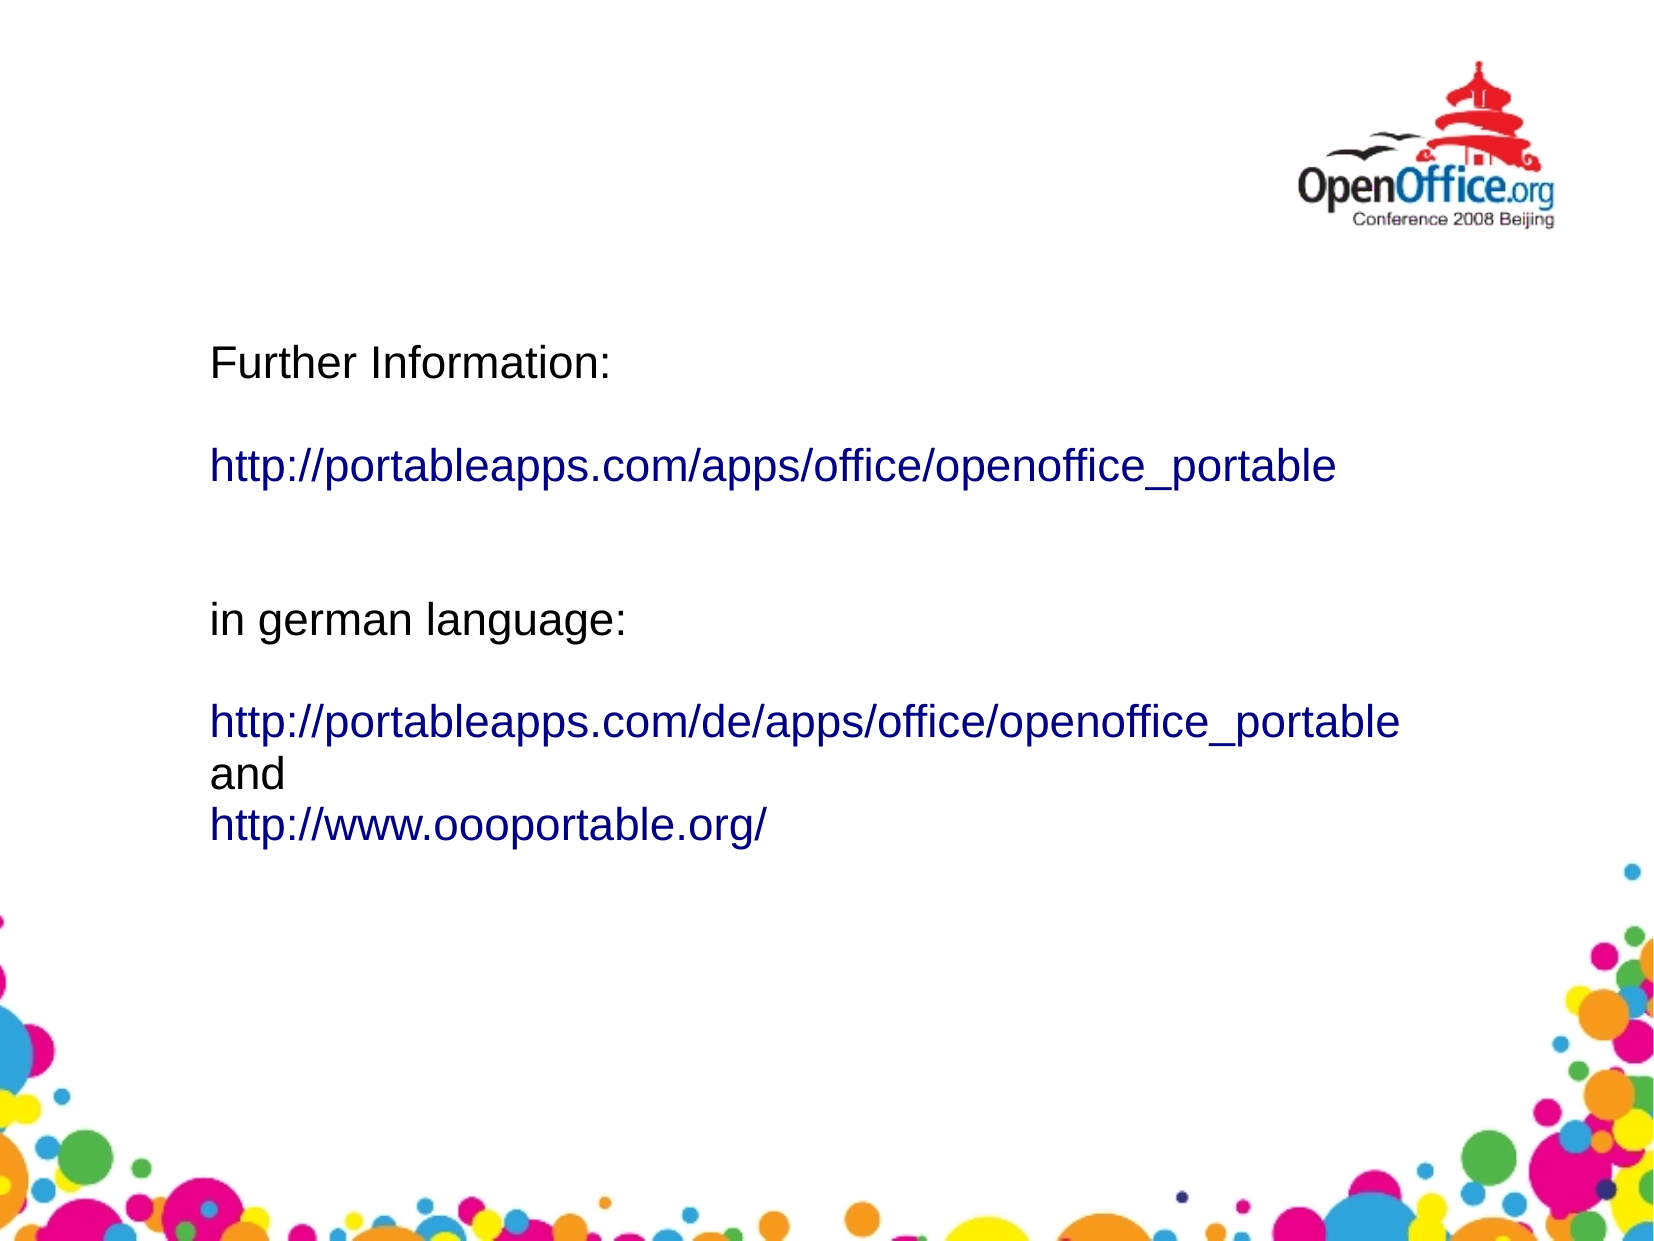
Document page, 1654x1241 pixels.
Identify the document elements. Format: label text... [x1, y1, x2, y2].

picture [1285, 51, 1569, 250]
text_box Further Information: http://portableapps.com/apps/office/openoffice_portable in german language: http://portableapps.com/de/apps/office/openoffice_portable and http://www.oooportable.org/ [194, 330, 1524, 961]
picture [0, 810, 1654, 1241]
